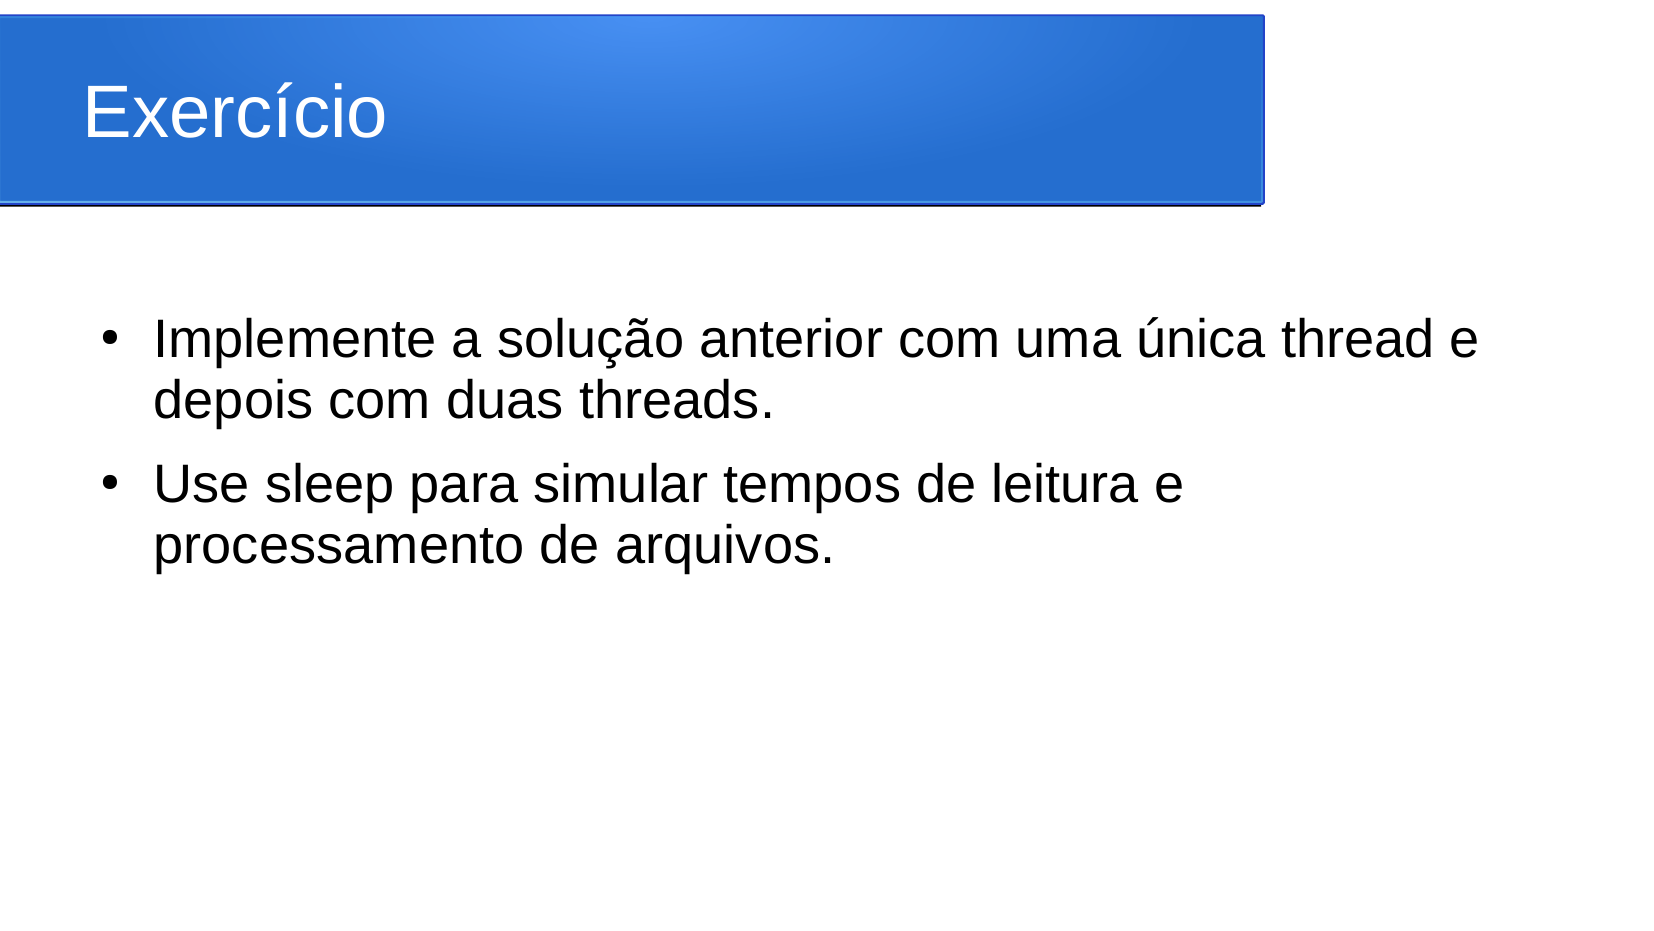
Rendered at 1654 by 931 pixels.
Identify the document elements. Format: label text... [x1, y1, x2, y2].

list Implemente a solução anterior com uma única thread e depois com duas threads. Use sleep para simular tempos de leitura e processamento de arquivos. [82, 224, 1571, 764]
title Exercício [82, 35, 1235, 189]
